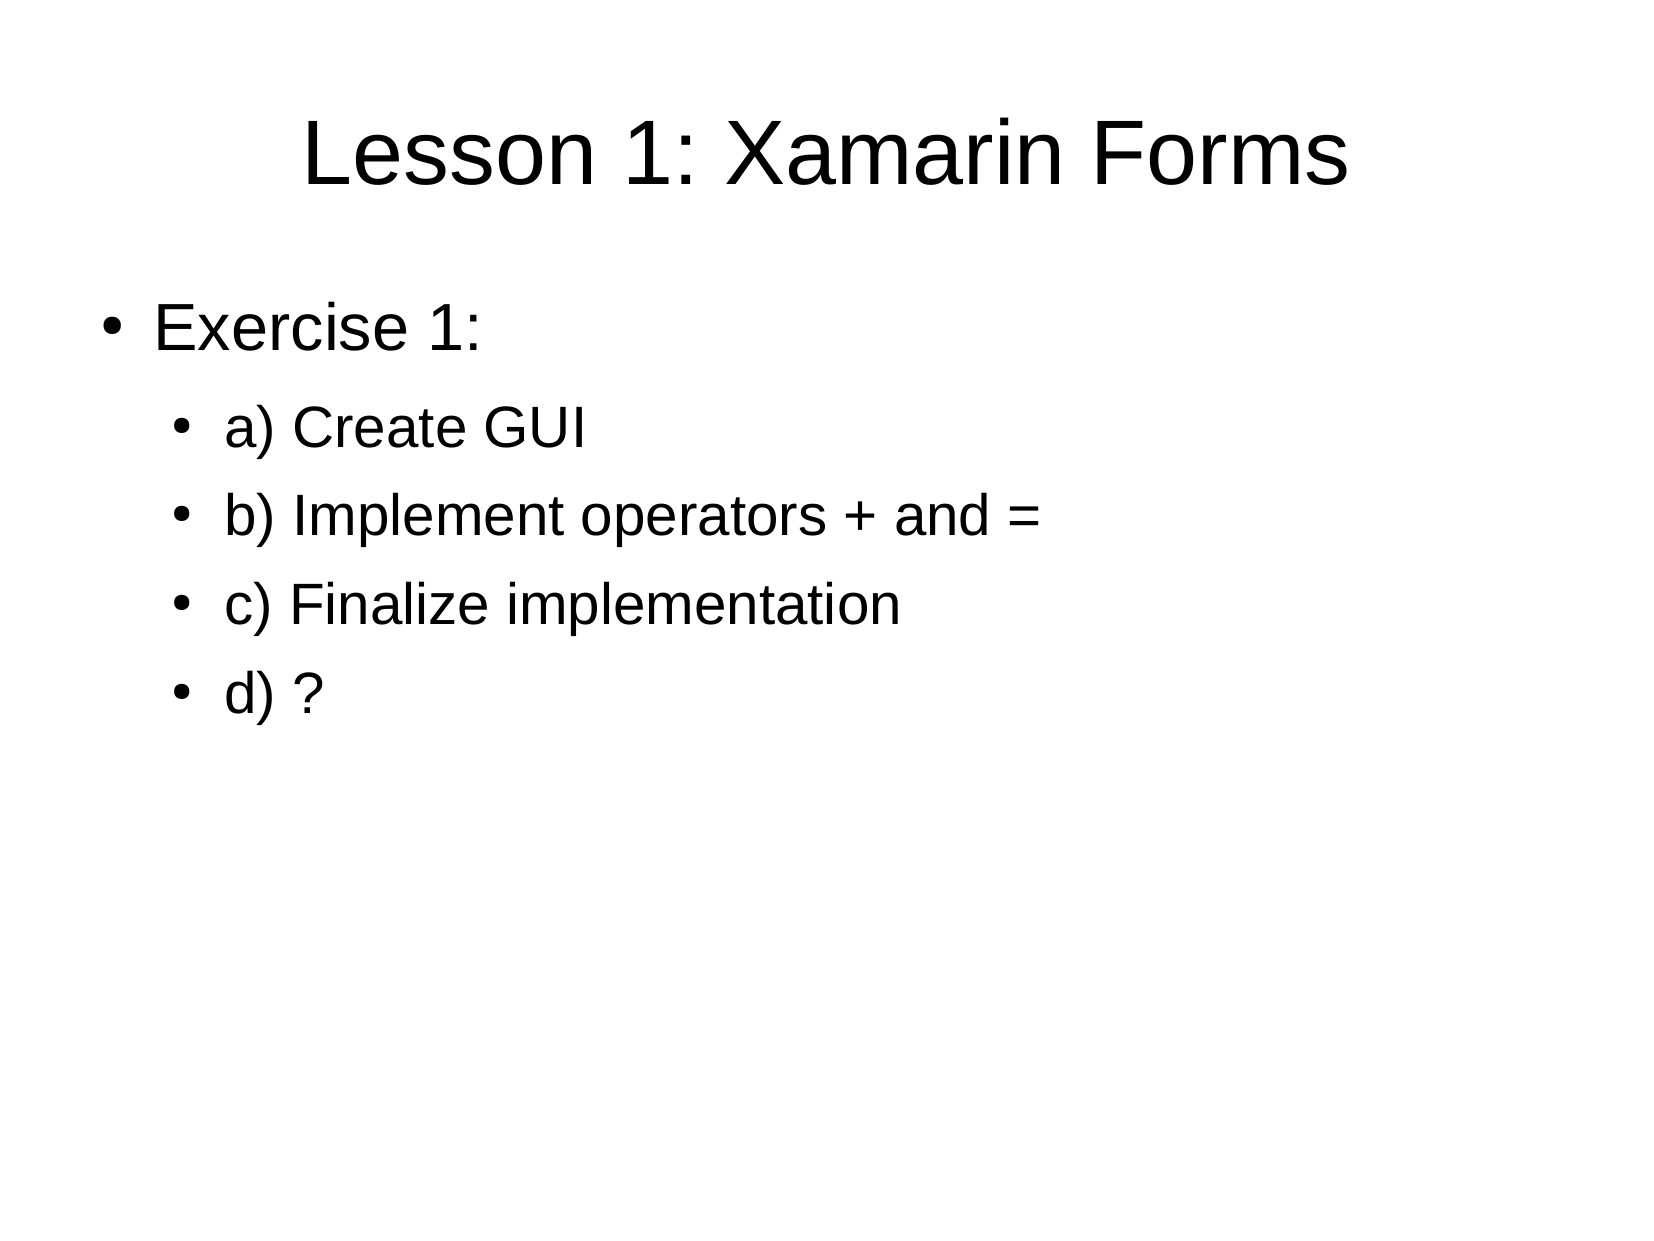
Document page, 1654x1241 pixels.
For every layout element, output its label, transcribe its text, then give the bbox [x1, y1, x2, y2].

title Lesson 1: Xamarin Forms [82, 49, 1571, 257]
list Exercise 1: a) Create GUI b) Implement operators + and = c) Finalize implementation d) ? [82, 290, 1571, 1010]
